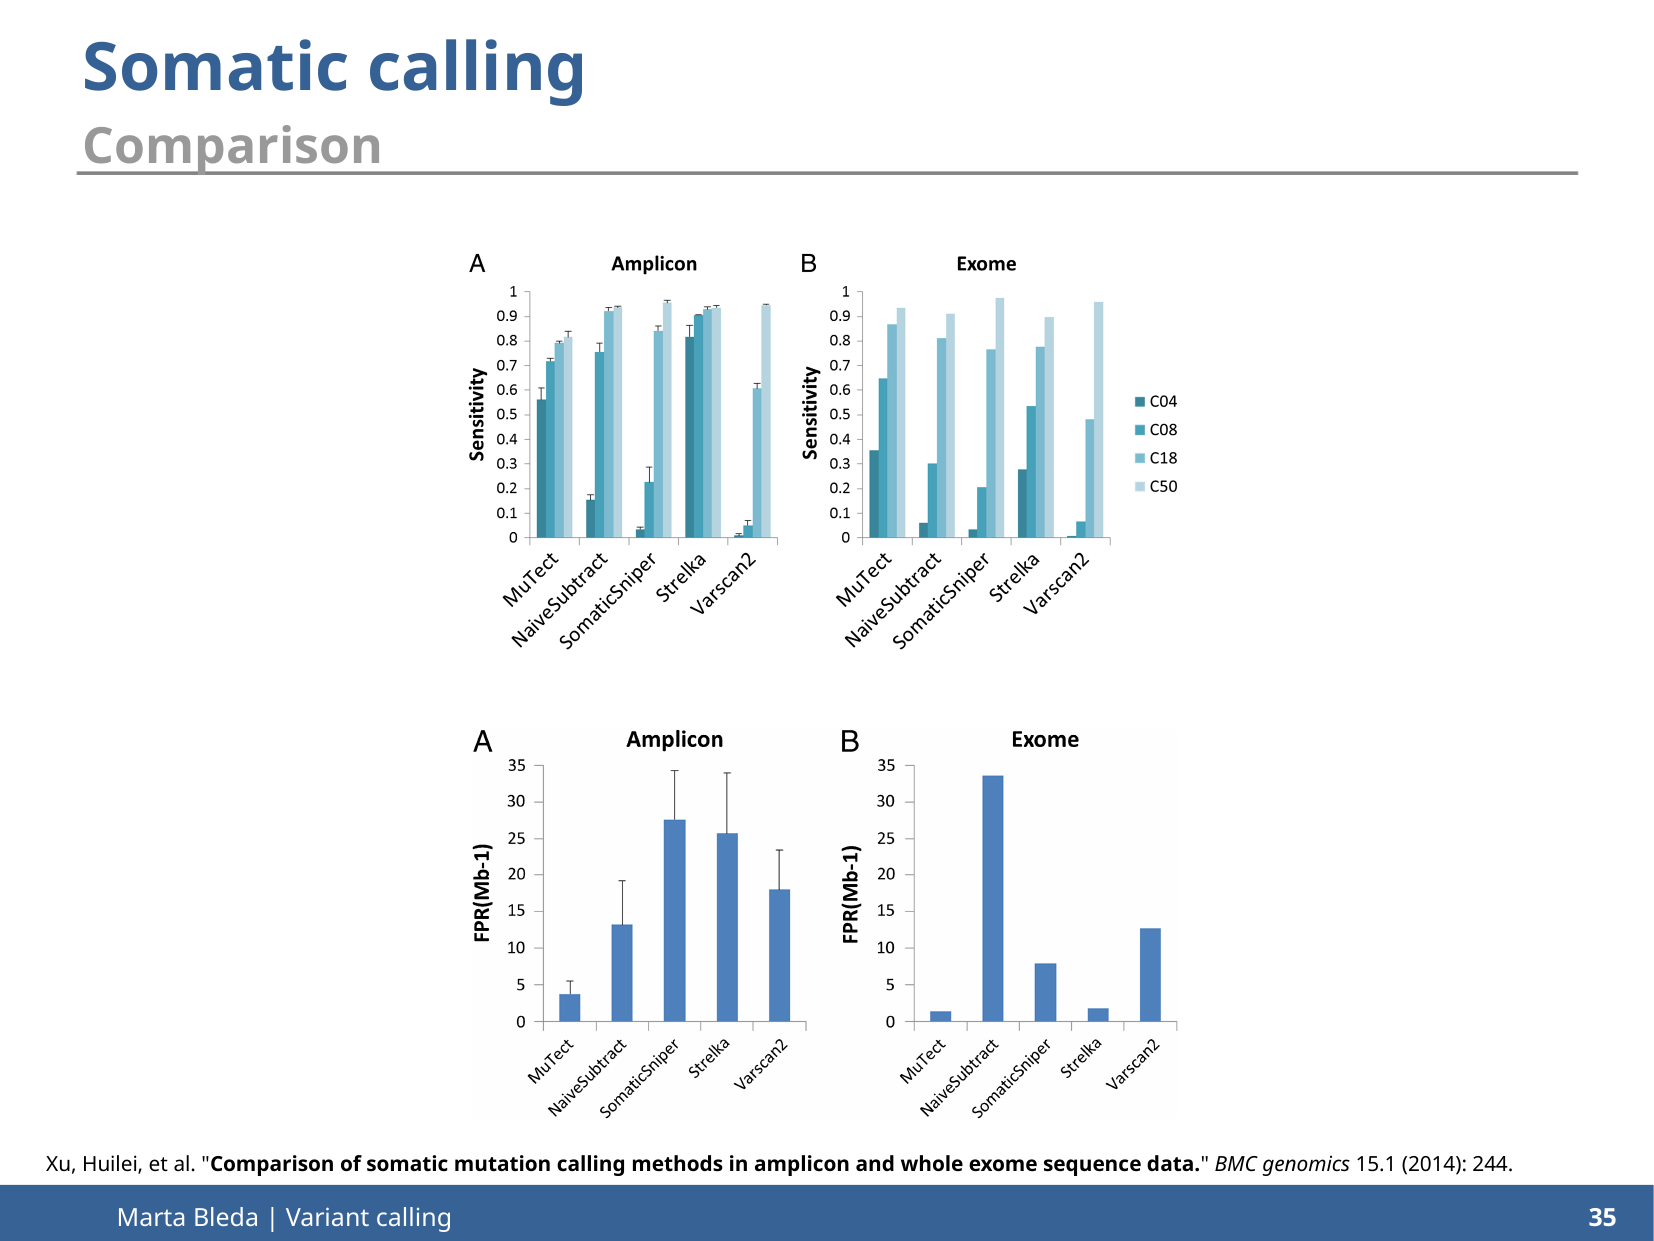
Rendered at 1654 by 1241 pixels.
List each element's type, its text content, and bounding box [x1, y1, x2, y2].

text_box Xu, Huilei, et al. "Comparison of somatic mutation calling methods in amplicon and whole exome sequence data." BMC genomics 15.1 (2014): 244. [31, 1141, 1654, 1187]
picture [472, 729, 1178, 1119]
picture [74, 170, 198, 175]
picture [205, 170, 1580, 175]
title Somatic calling Comparison [82, 31, 1571, 166]
picture [468, 253, 1178, 650]
